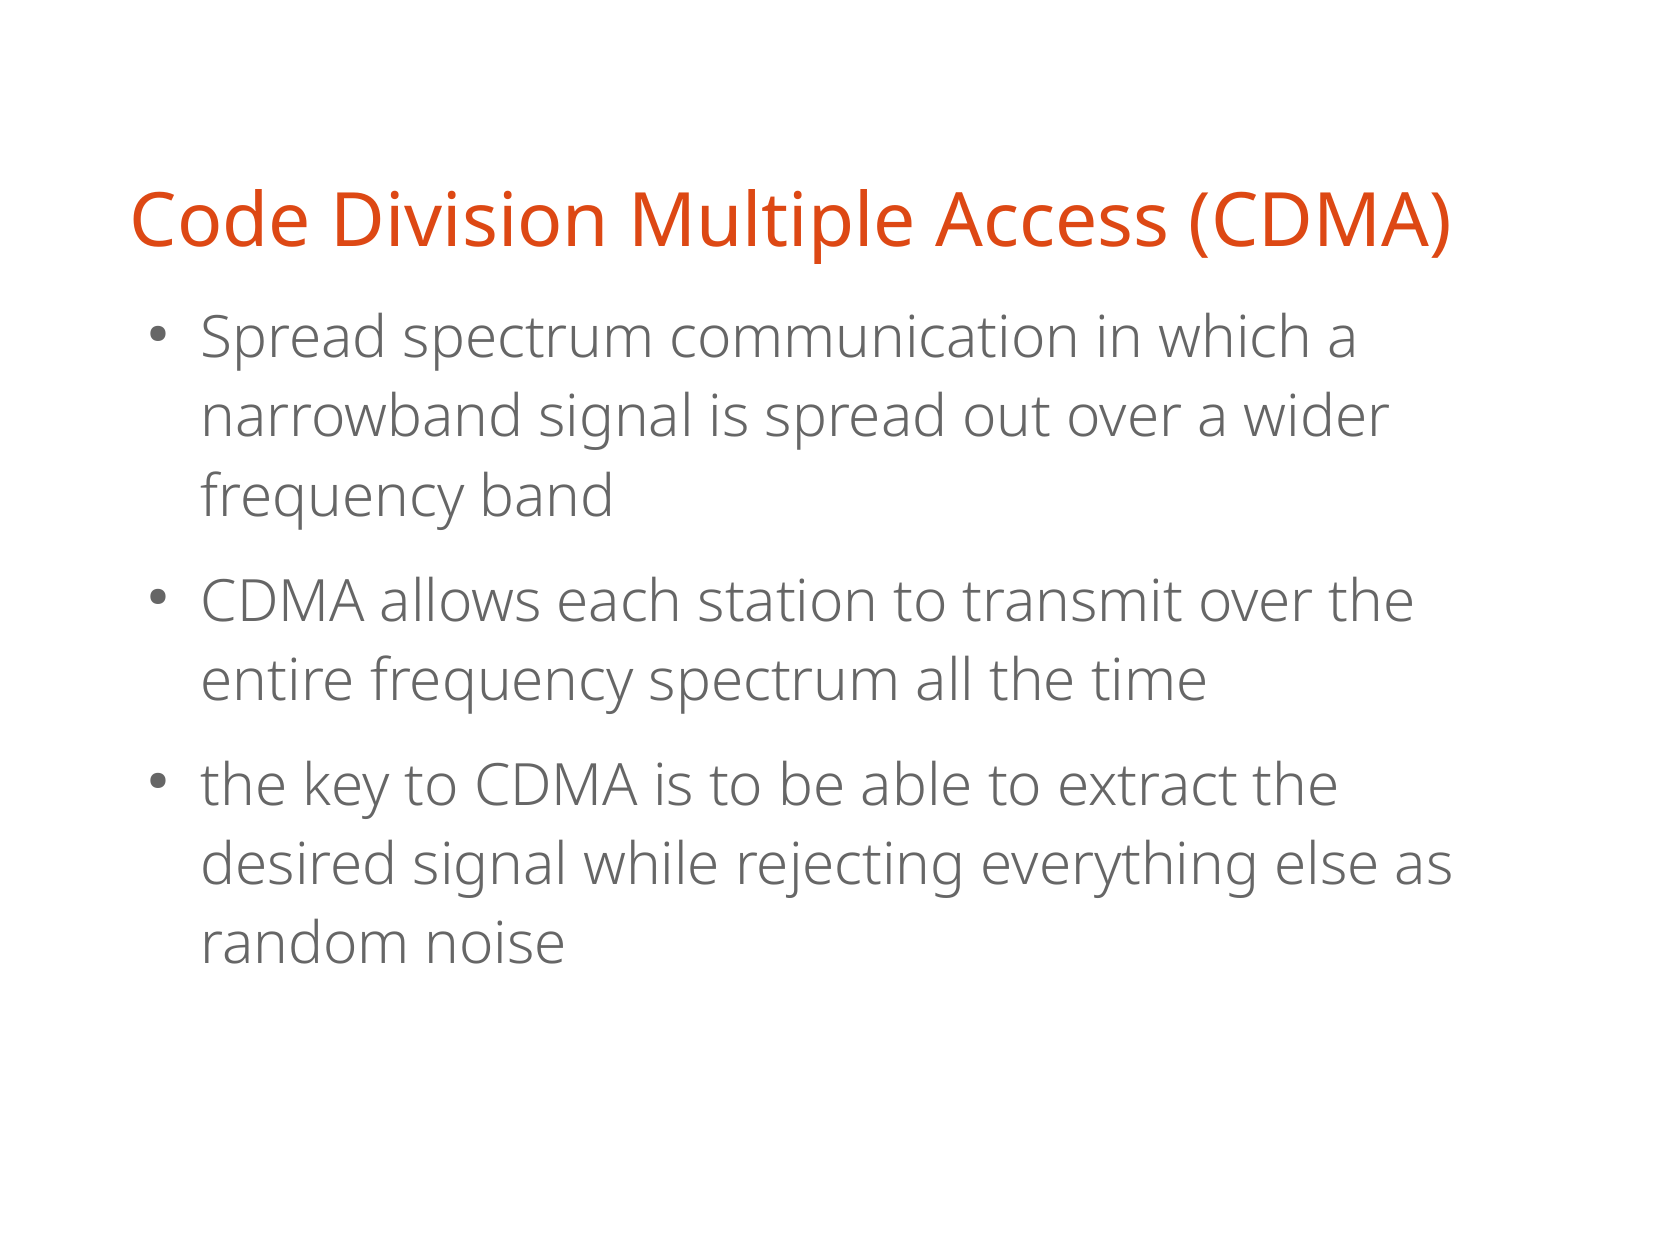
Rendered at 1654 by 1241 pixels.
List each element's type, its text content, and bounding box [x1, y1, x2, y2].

title Code Division Multiple Access (CDMA) [129, 129, 1518, 295]
list Spread spectrum communication in which a narrowband signal is spread out over a wider frequency band CDMA allows each station to transmit over the entire frequency spectrum all the time the key to CDMA is to be able to extract the desired signal while rejecting everything else as random noise [129, 295, 1518, 1010]
